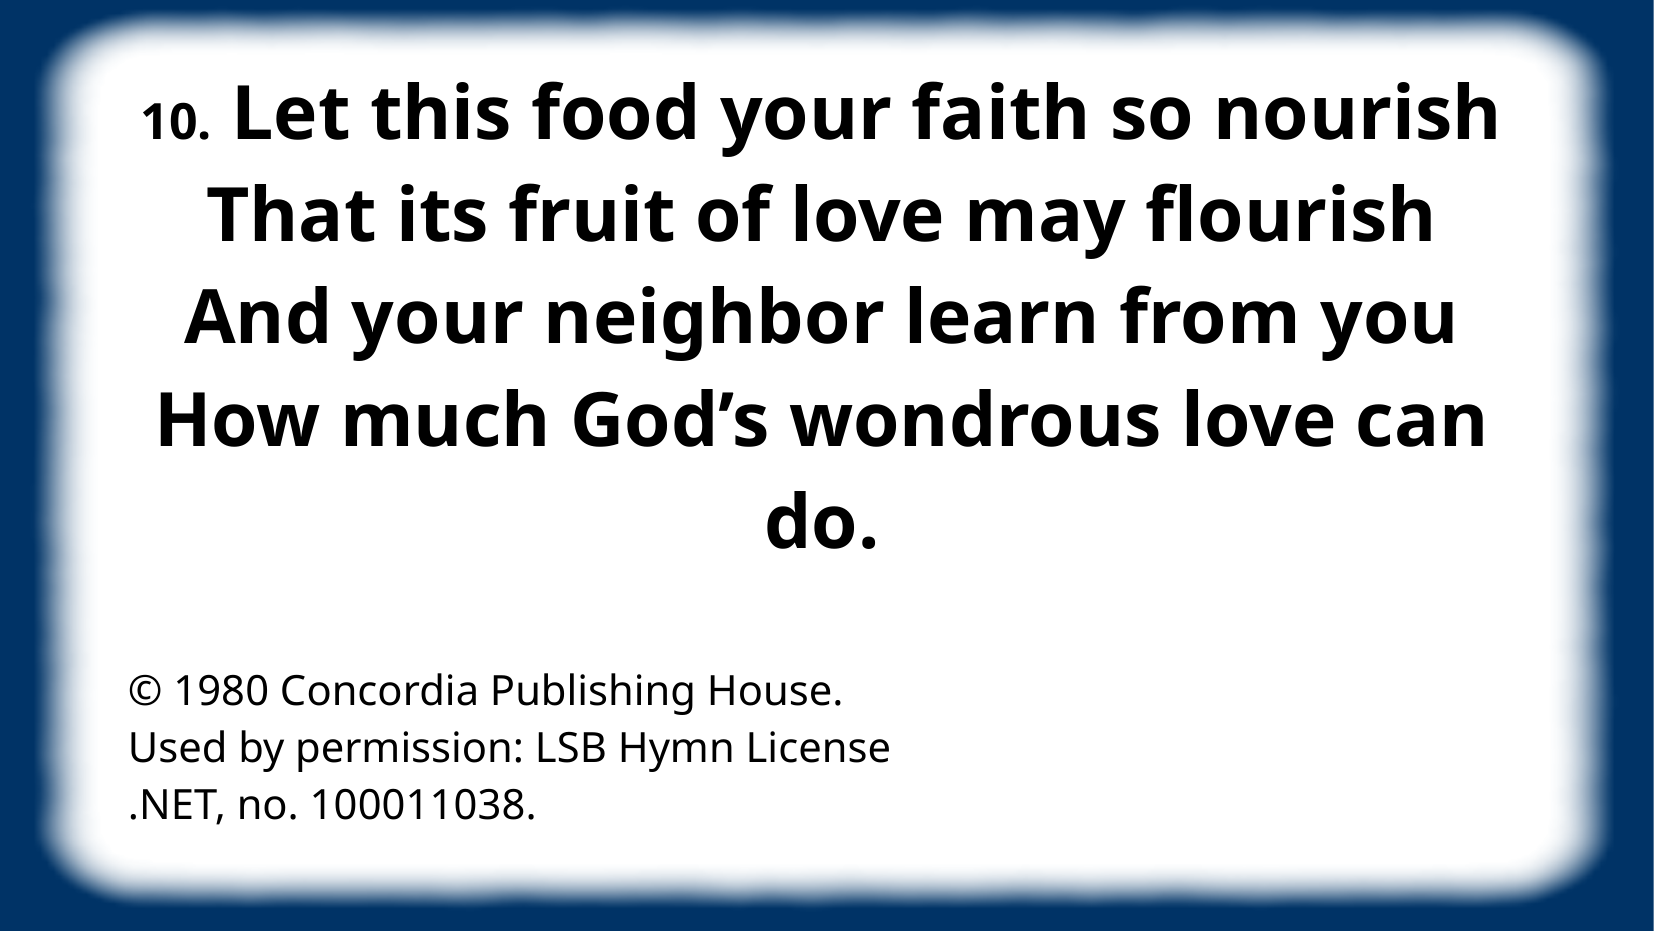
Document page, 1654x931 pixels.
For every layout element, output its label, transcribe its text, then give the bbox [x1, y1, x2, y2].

picture [0, 0, 1654, 931]
text_box 10. Let this food your faith so nourish That its fruit of love may flourish And your neighbor learn from you How much God’s wondrous love can do. © 1980 Concordia Publishing House. Used by permission: LSB Hymn License .NET, no. 100011038. [94, 51, 1550, 777]
